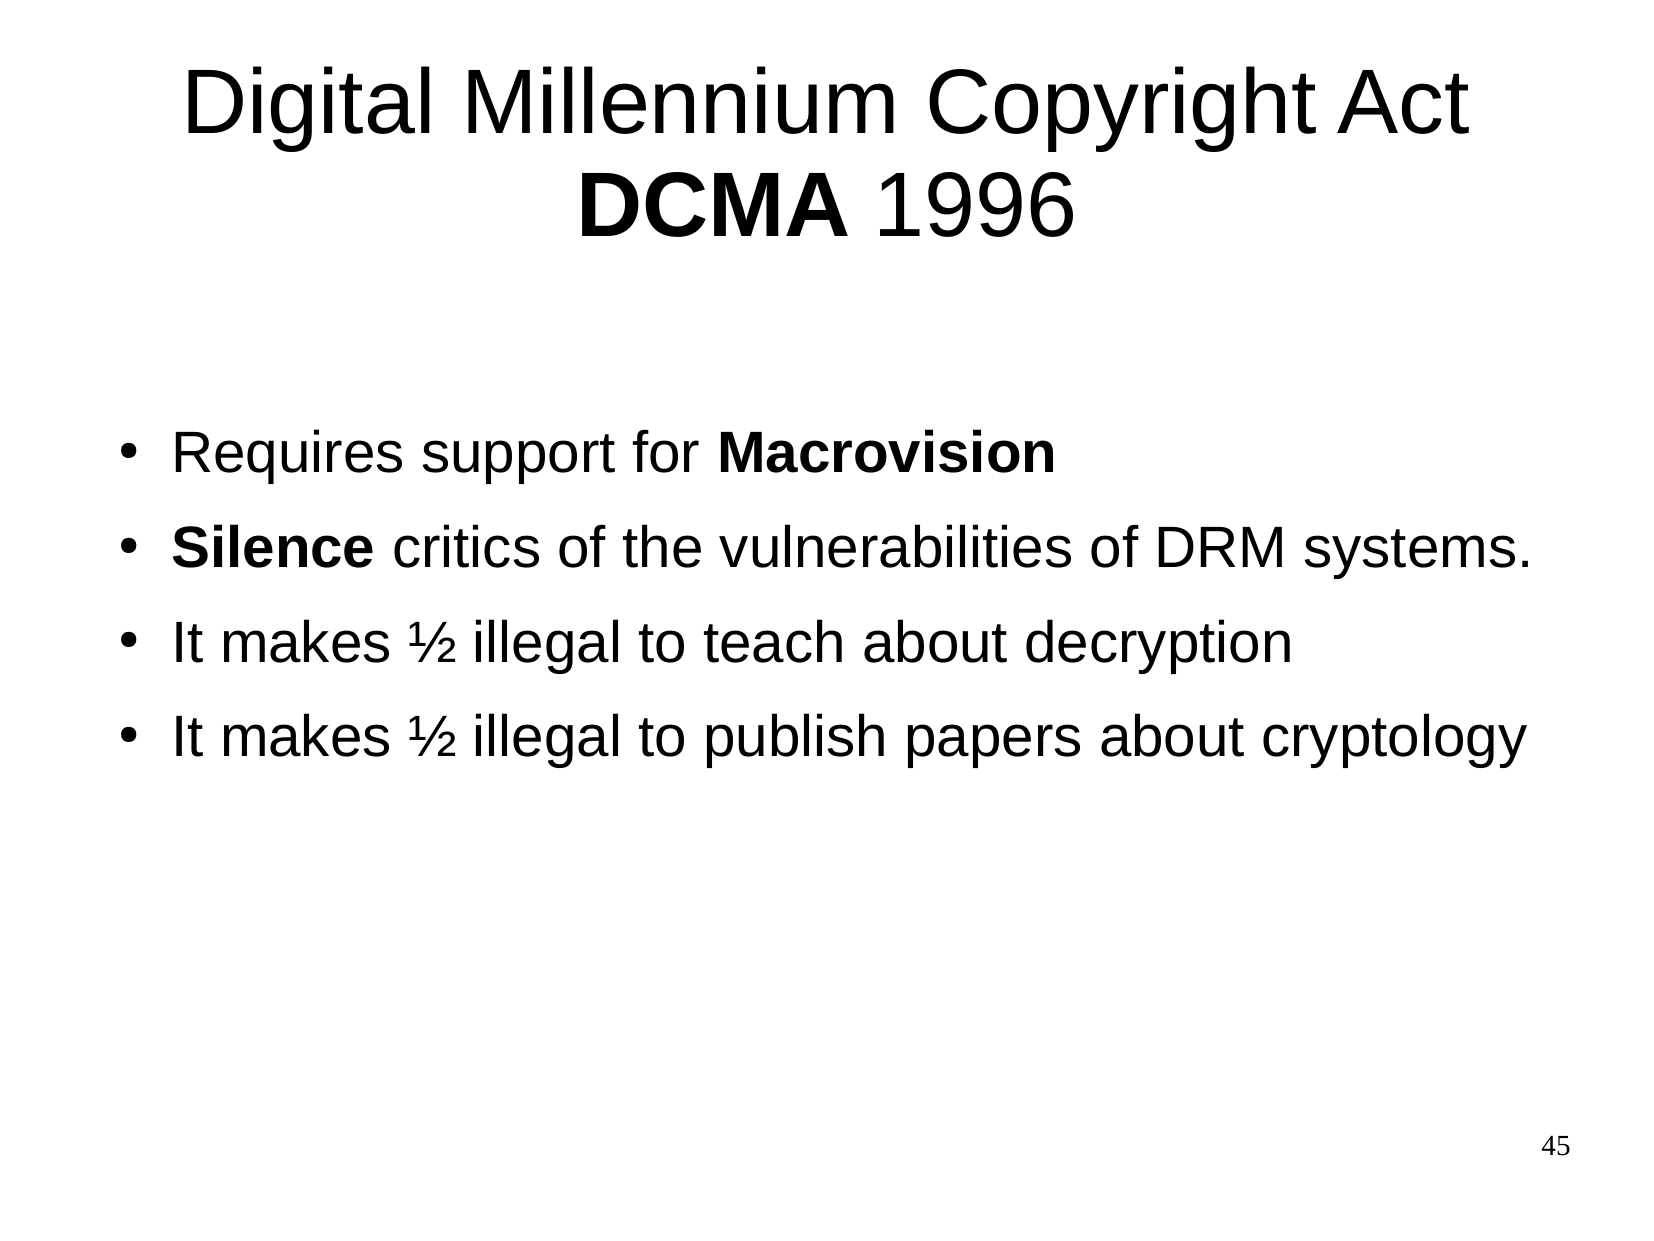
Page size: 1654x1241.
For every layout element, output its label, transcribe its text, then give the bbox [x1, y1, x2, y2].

list Requires support for Macrovision Silence critics of the vulnerabilities of DRM systems. It makes ½ illegal to teach about decryption It makes ½ illegal to publish papers about cryptology [100, 420, 1568, 938]
title Digital Millennium Copyright Act DCMA 1996 [82, 49, 1571, 257]
